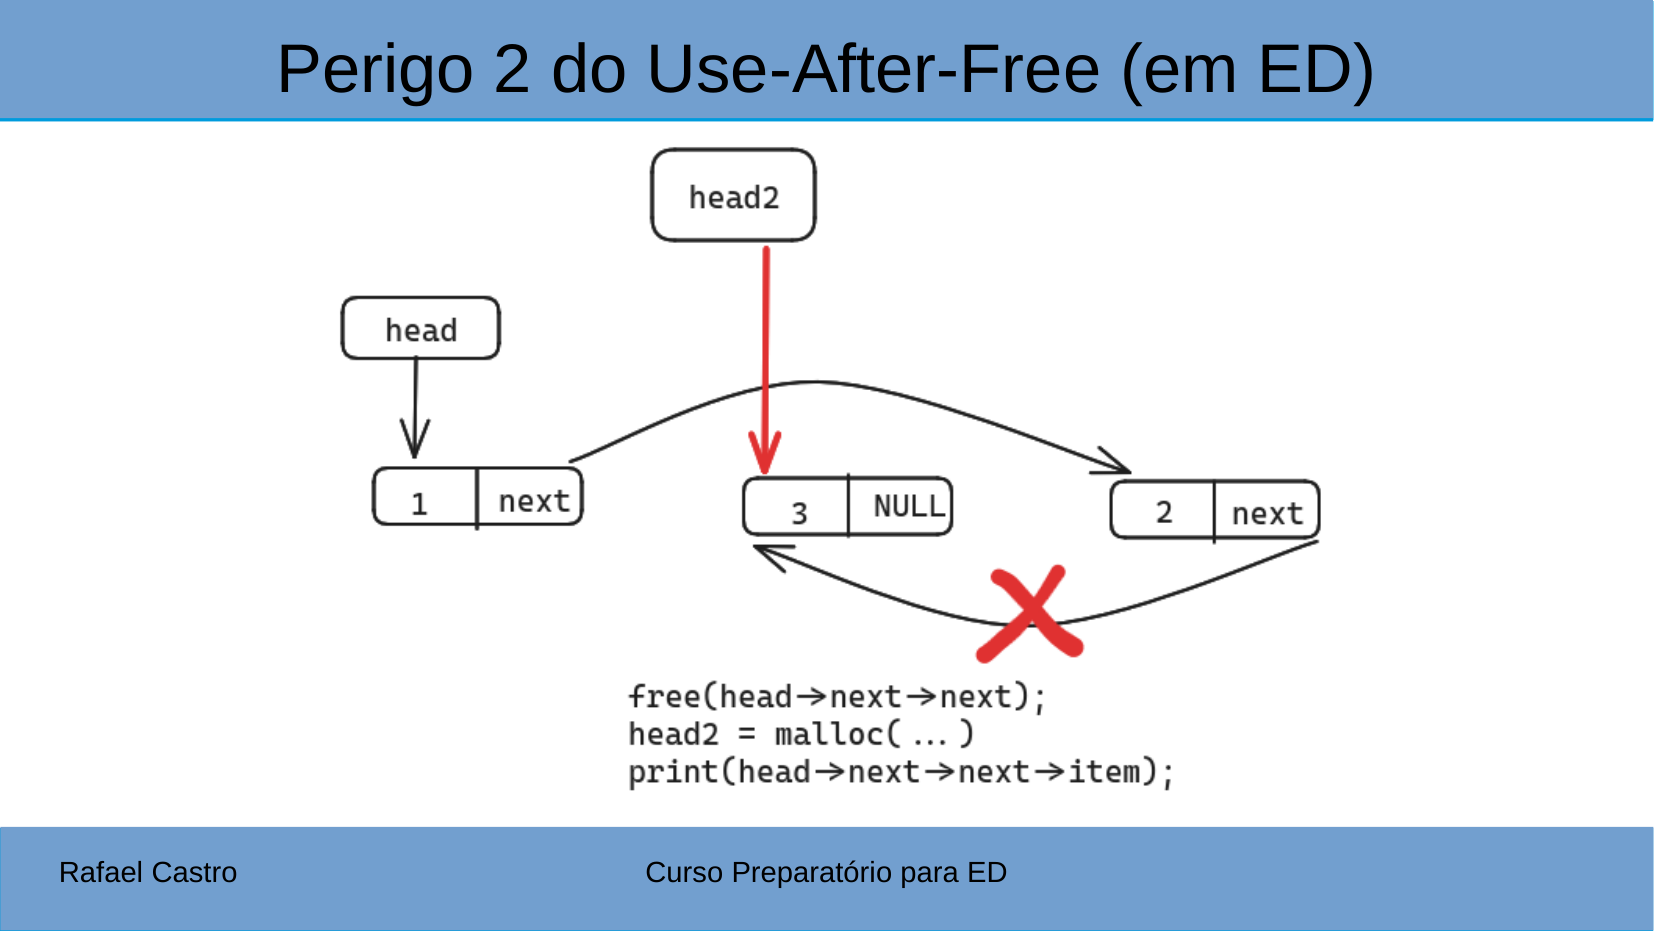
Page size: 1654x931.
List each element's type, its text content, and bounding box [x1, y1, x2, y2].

picture [328, 135, 1335, 803]
title Perigo 2 do Use-After-Free (em ED) [59, 29, 1595, 108]
